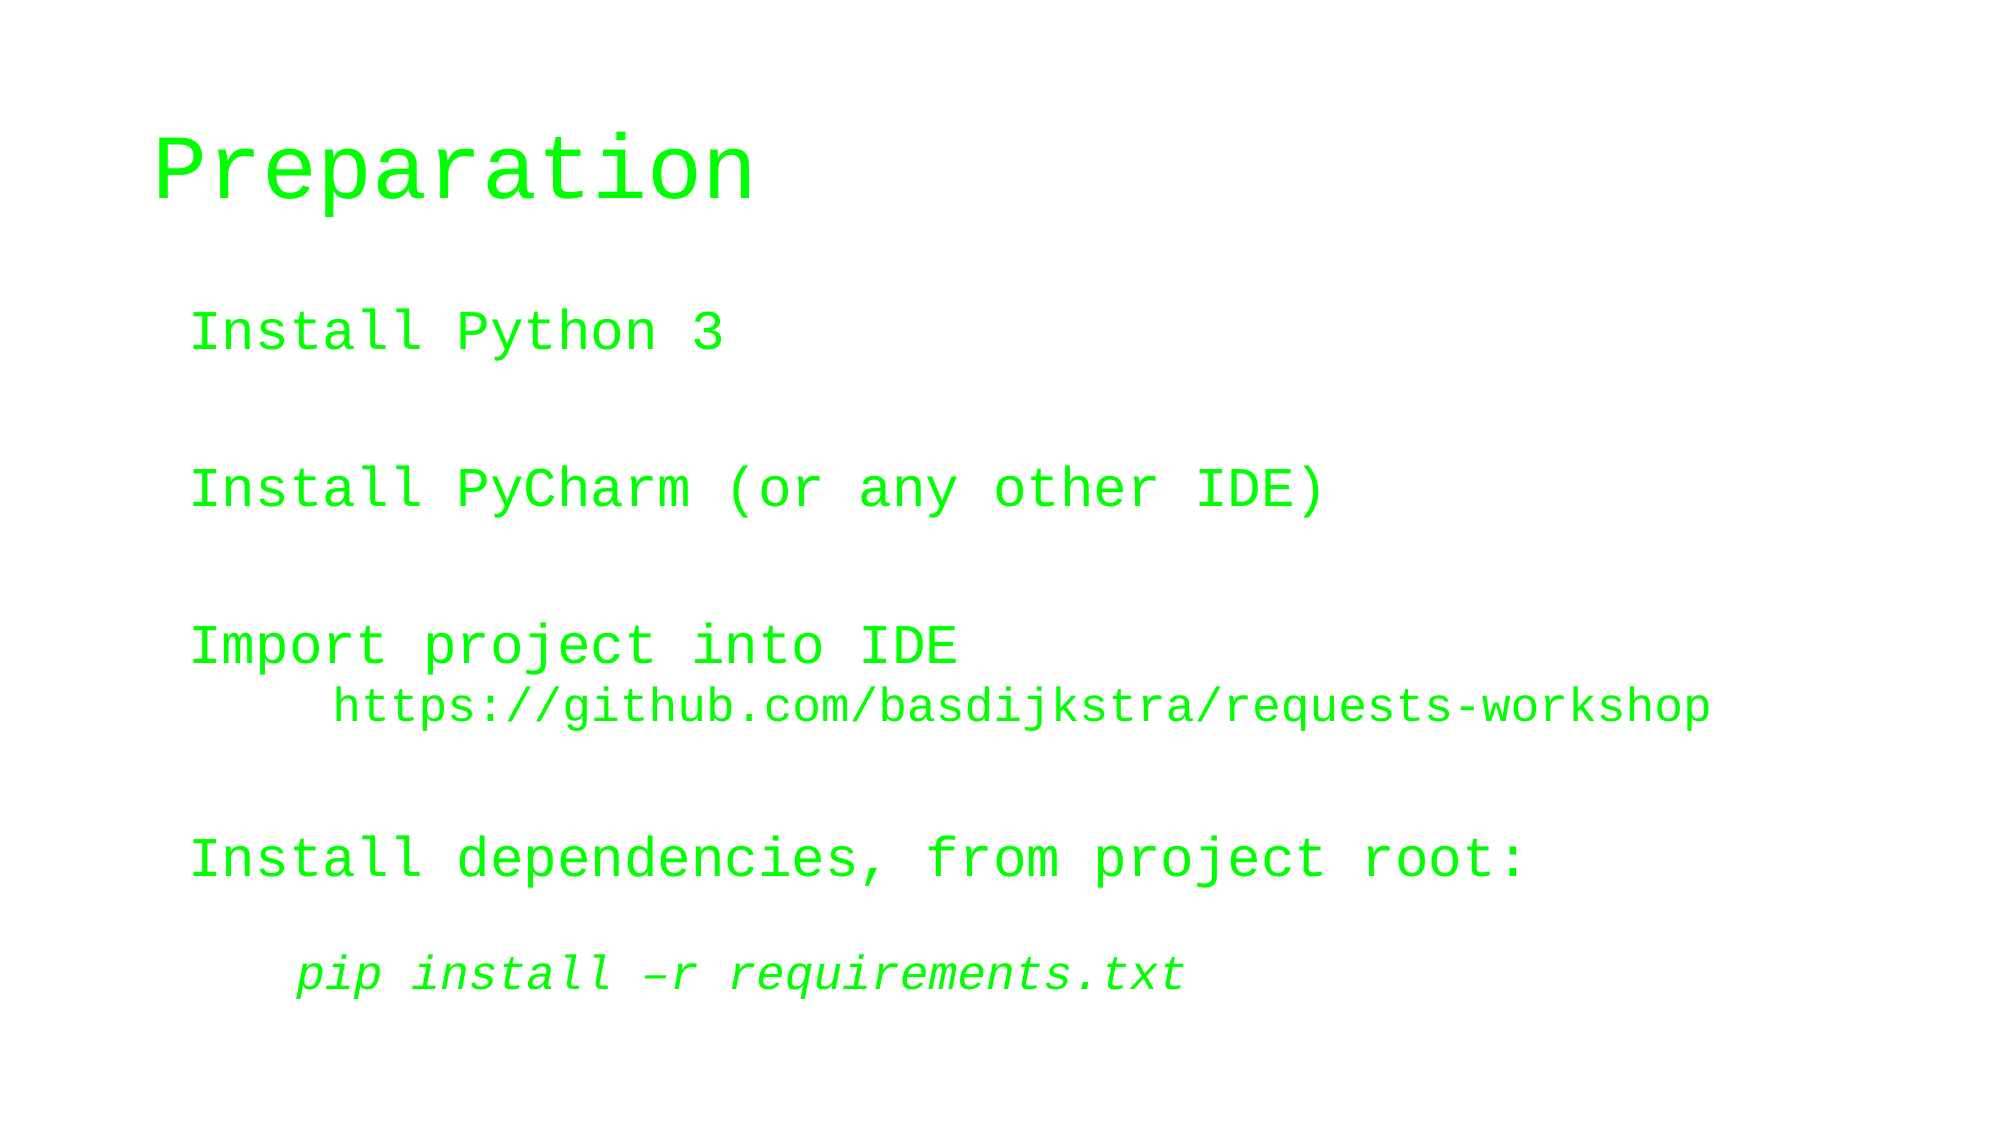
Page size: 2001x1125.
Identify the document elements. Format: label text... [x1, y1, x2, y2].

title Preparation [137, 59, 1863, 278]
list Install Python 3 Install PyCharm (or any other IDE) Import project into IDE https://github.com/basdijkstra/requests-workshop Install dependencies, from project root: pip install –r requirements.txt [137, 299, 1863, 1014]
